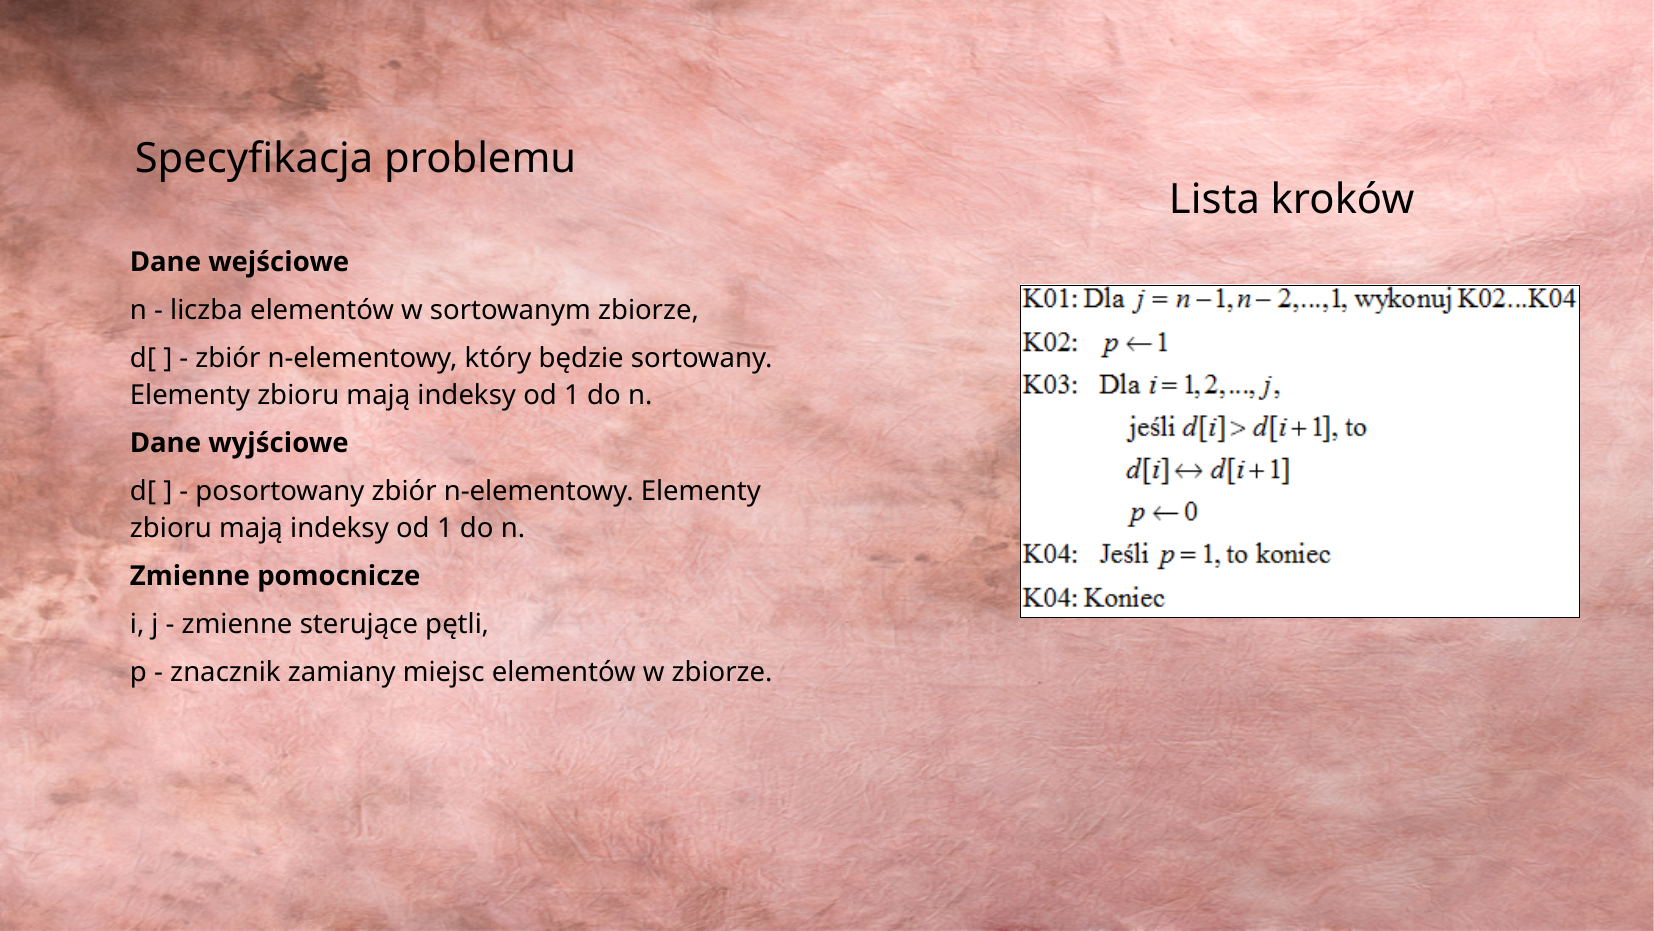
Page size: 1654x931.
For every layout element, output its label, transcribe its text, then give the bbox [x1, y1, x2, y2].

text_box Specyfikacja problemu [120, 120, 781, 219]
picture [0, 0, 1654, 931]
title Lista kroków [993, 120, 1591, 276]
list Dane wejściowe n - liczba elementów w sortowanym zbiorze, d[ ] - zbiór n-elementowy, który będzie sortowany. Elementy zbioru mają indeksy od 1 do n. Dane wyjściowe d[ ] - posortowany zbiór n-elementowy. Elementy zbioru mają indeksy od 1 do n. Zmienne pomocnicze i, j - zmienne sterujące pętli, p - znacznik zamiany miejsc elementów w zbiorze. [67, 193, 781, 734]
